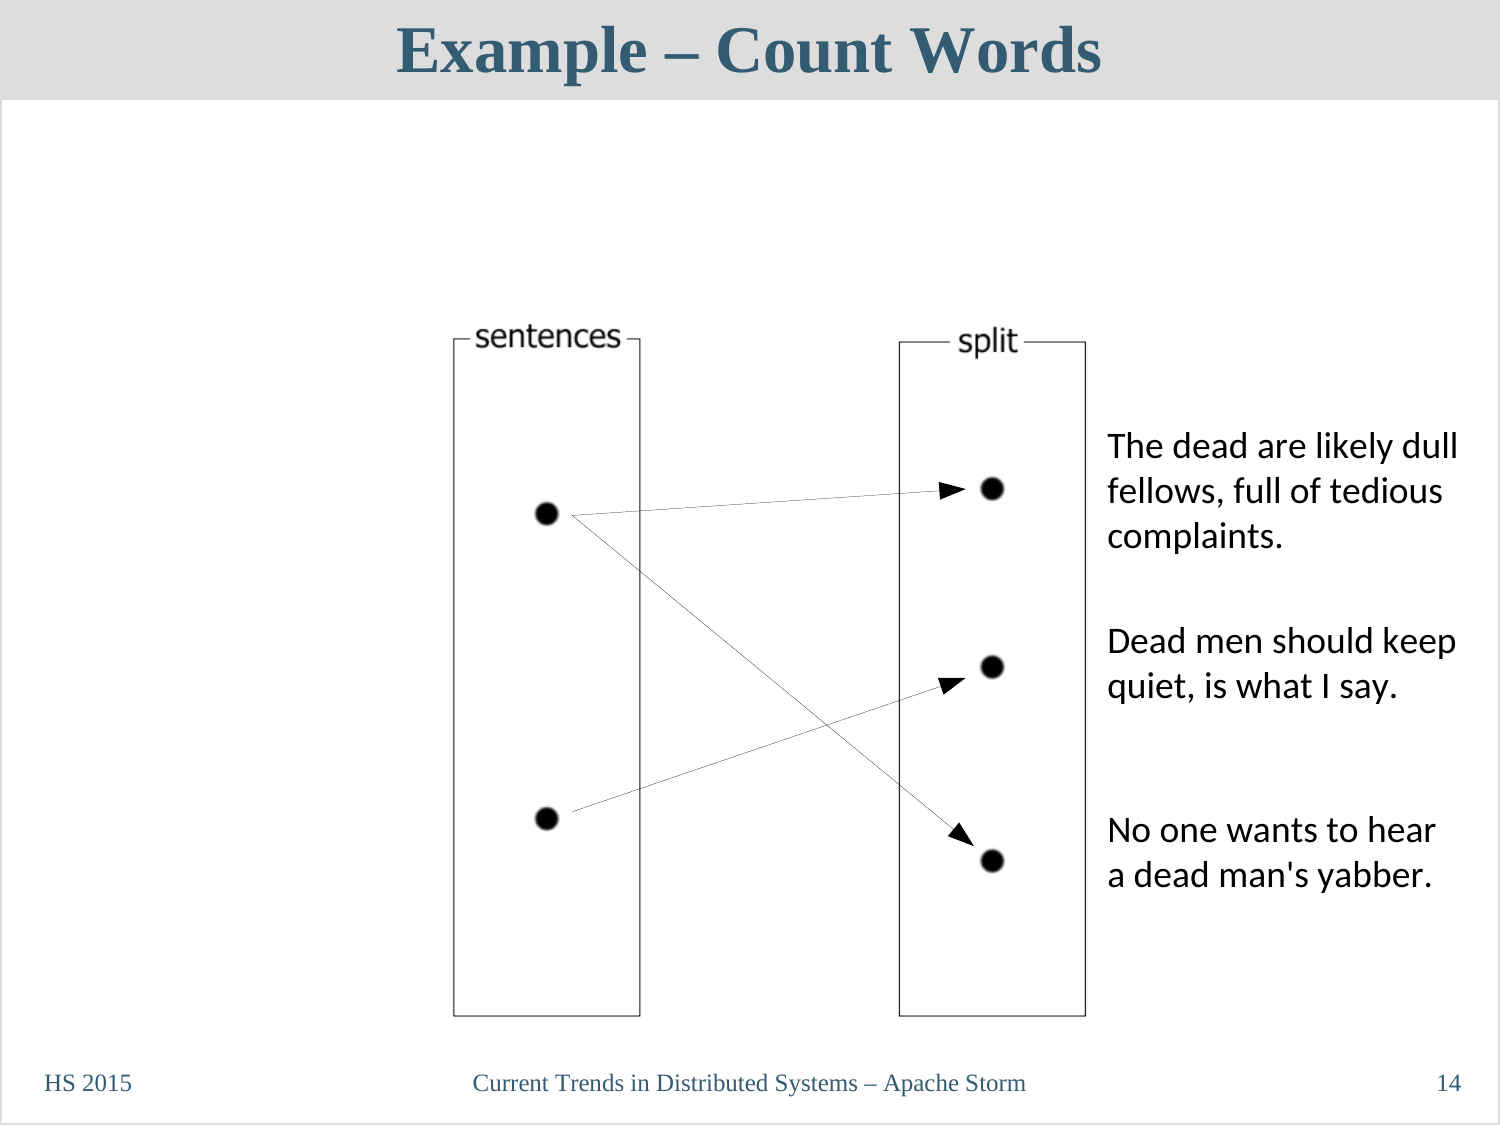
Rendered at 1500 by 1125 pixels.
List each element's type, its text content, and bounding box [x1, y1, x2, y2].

text_box No one wants to hear a dead man's yabber. [1092, 797, 1477, 903]
text_box The dead are likely dull fellows, full of tedious complaints. [1092, 413, 1477, 564]
picture [0, 96, 1496, 1125]
title Example – Count Words [0, 0, 1500, 100]
text_box Dead men should keep quiet, is what I say. [1092, 608, 1477, 714]
